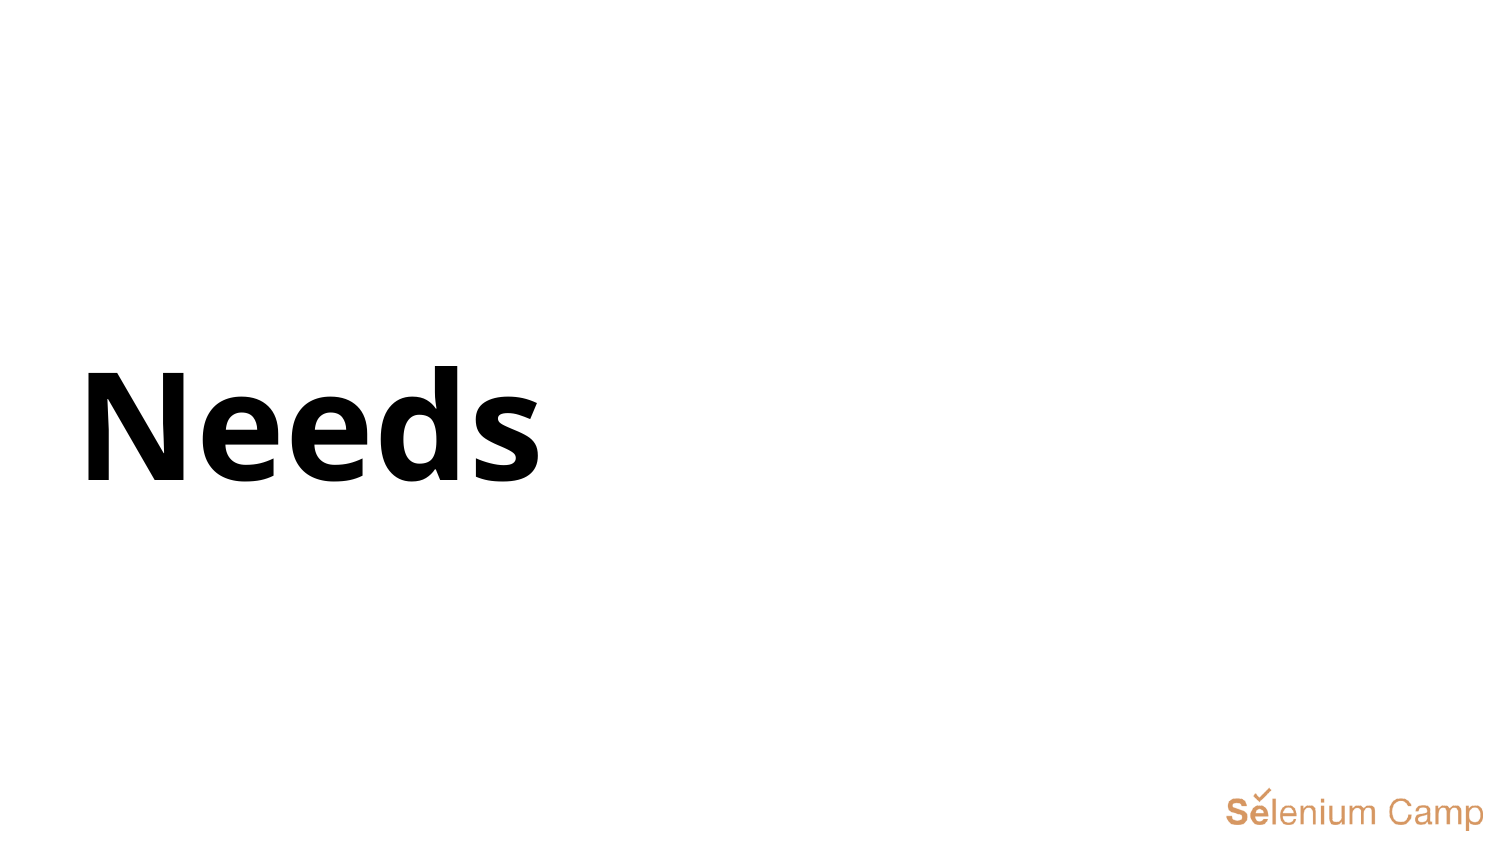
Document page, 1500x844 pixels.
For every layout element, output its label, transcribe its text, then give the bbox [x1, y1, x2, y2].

title Needs [60, 60, 1441, 781]
picture [1226, 787, 1483, 831]
